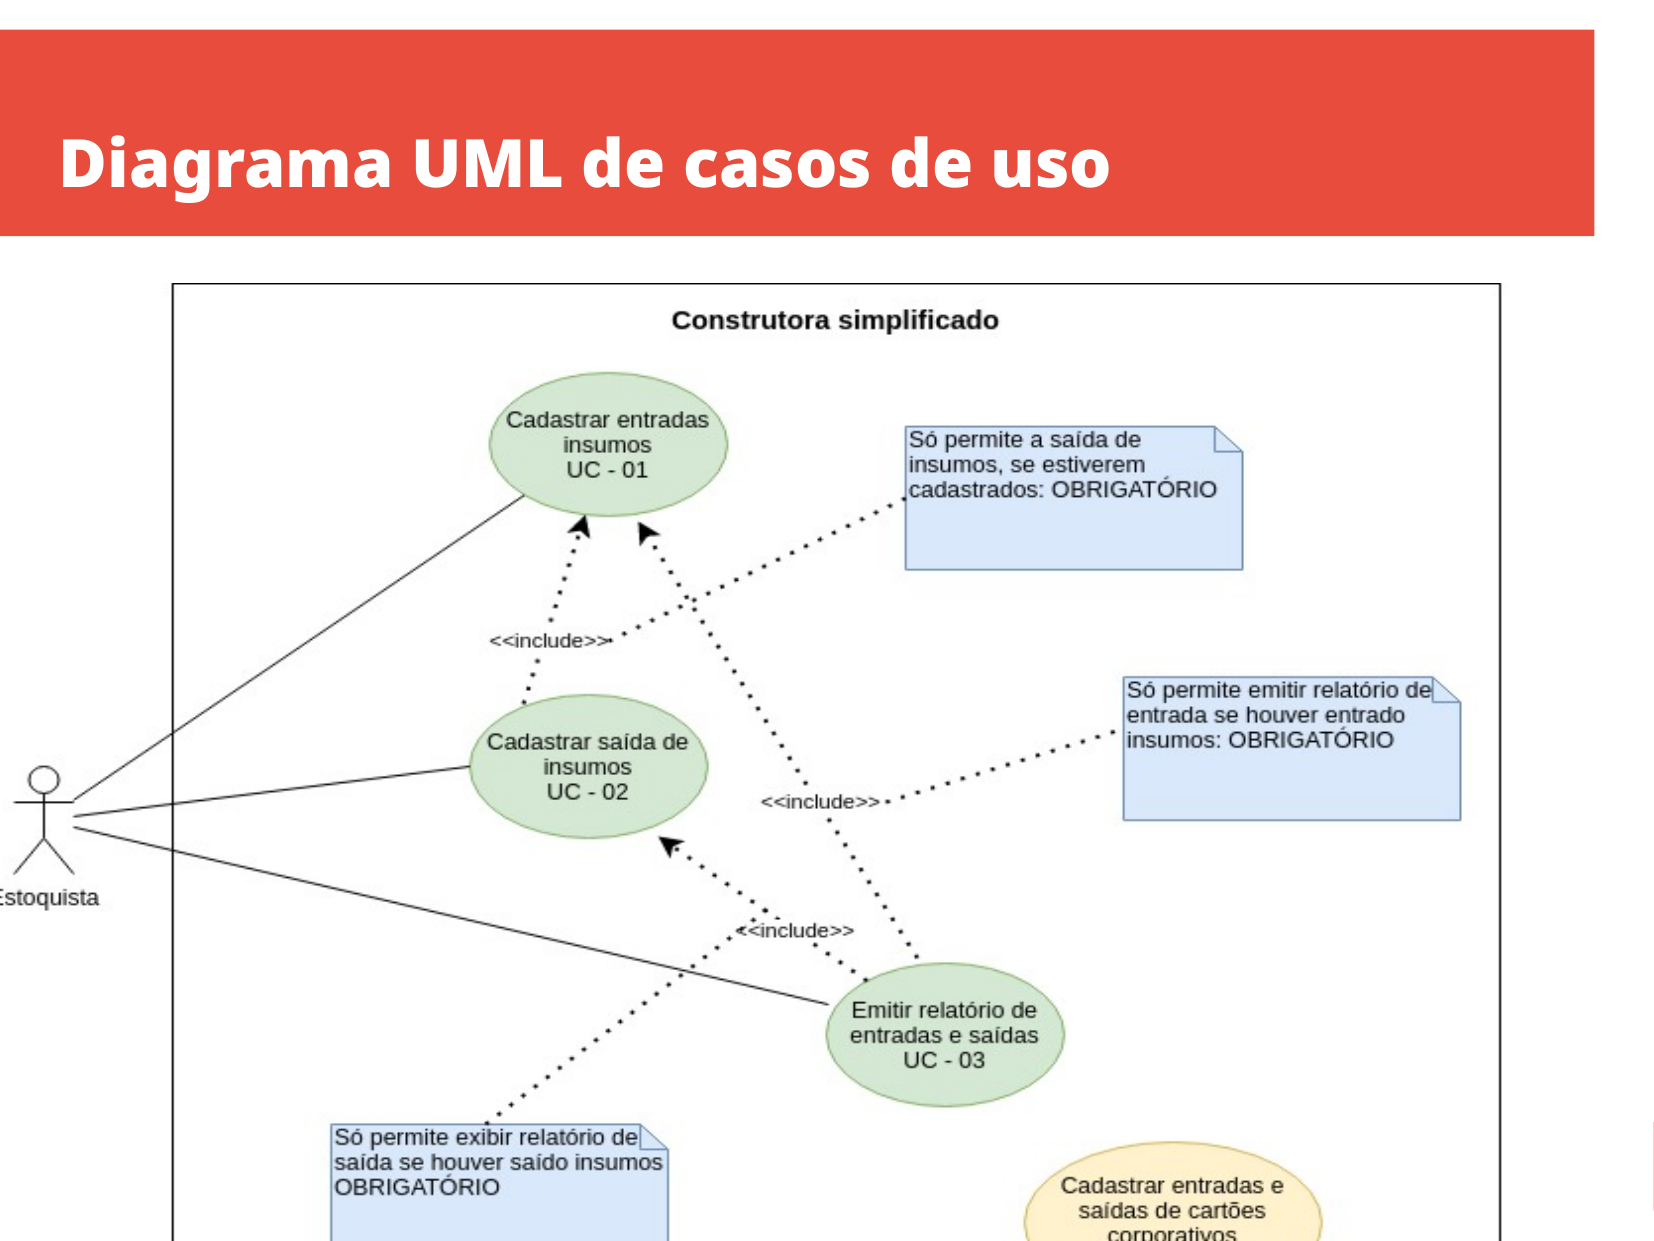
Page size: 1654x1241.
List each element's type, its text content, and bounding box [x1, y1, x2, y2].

title Diagrama UML de casos de uso [59, 59, 1595, 207]
picture [0, 283, 1654, 1241]
